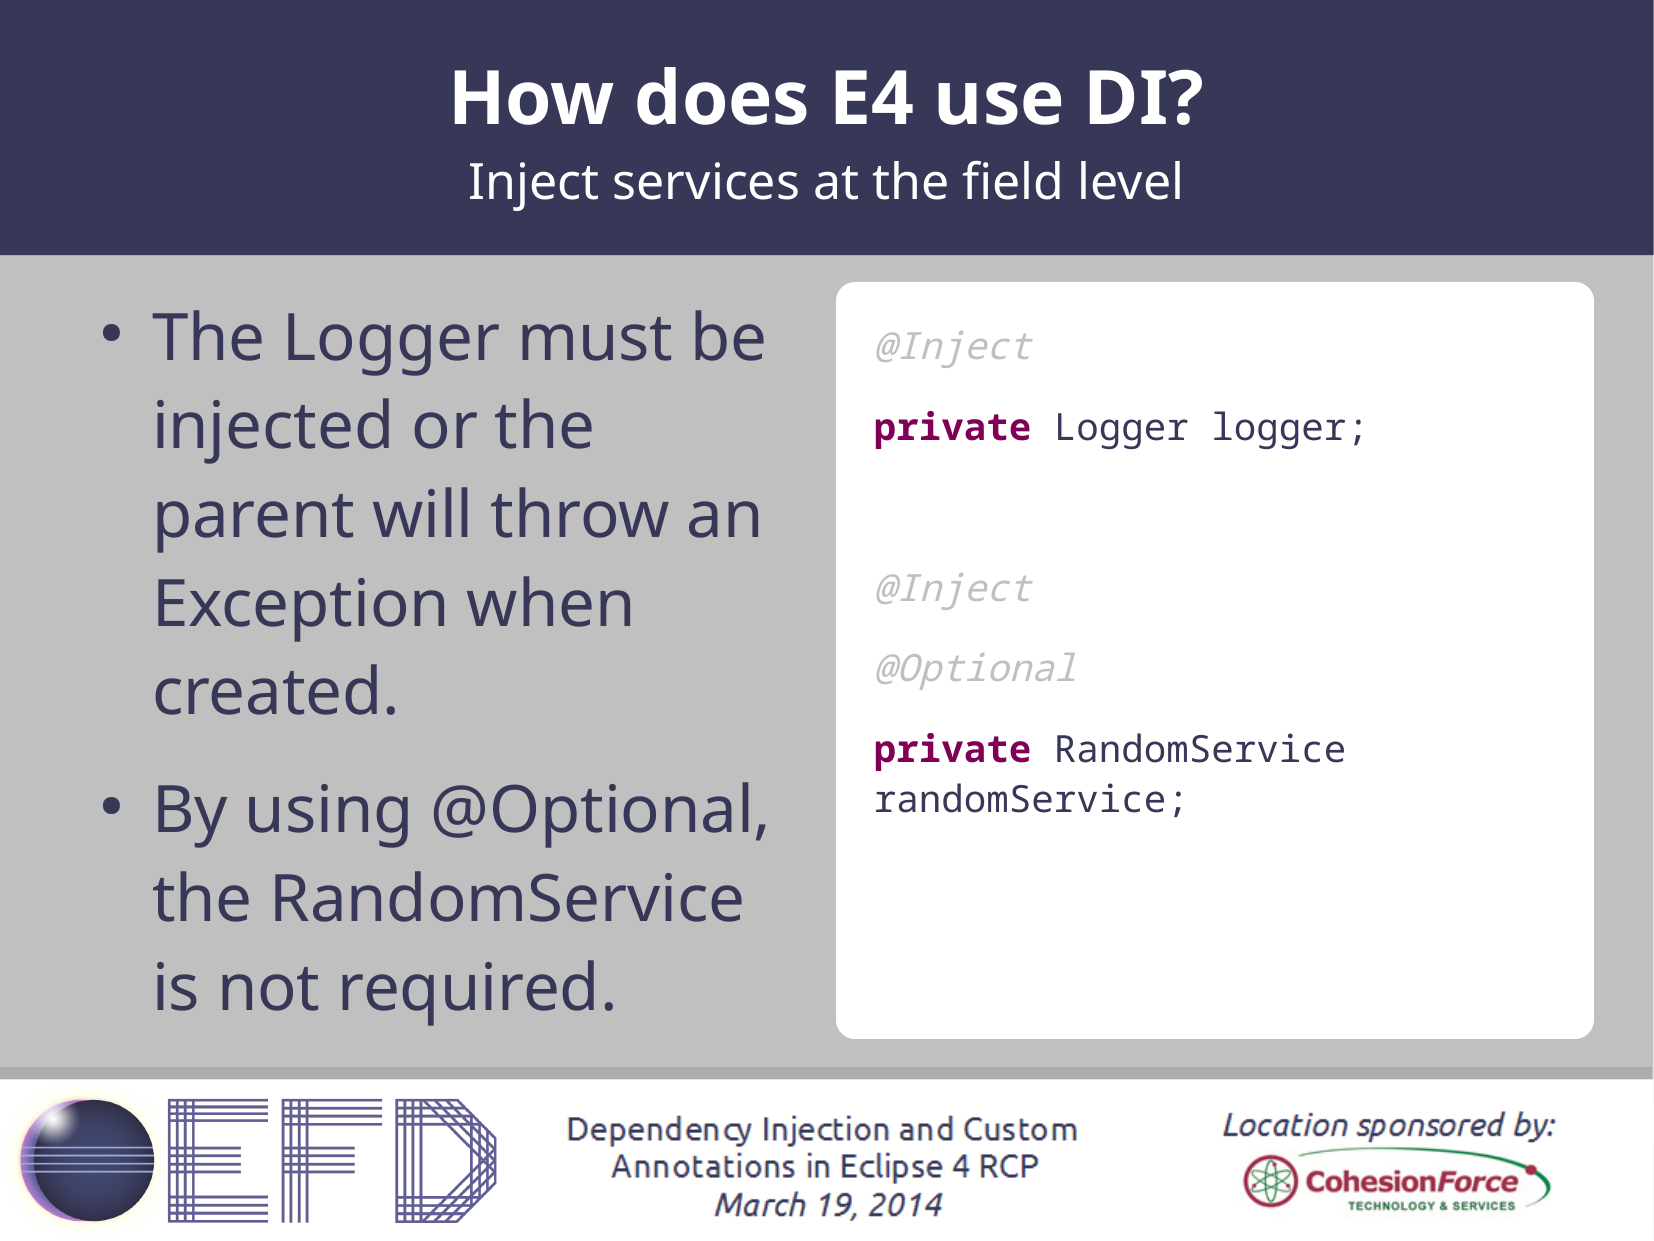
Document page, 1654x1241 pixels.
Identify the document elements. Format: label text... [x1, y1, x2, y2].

picture [549, 1082, 1105, 1241]
list @Inject private Logger logger; @Inject @Optional private RandomService randomService; [855, 300, 1576, 1021]
title How does E4 use DI? Inject services at the field level [82, 25, 1571, 233]
picture [0, 1079, 497, 1241]
list The Logger must be injected or the parent will throw an Exception when created. By using @Optional, the RandomService is not required. [82, 290, 793, 1036]
picture [1110, 1104, 1654, 1241]
